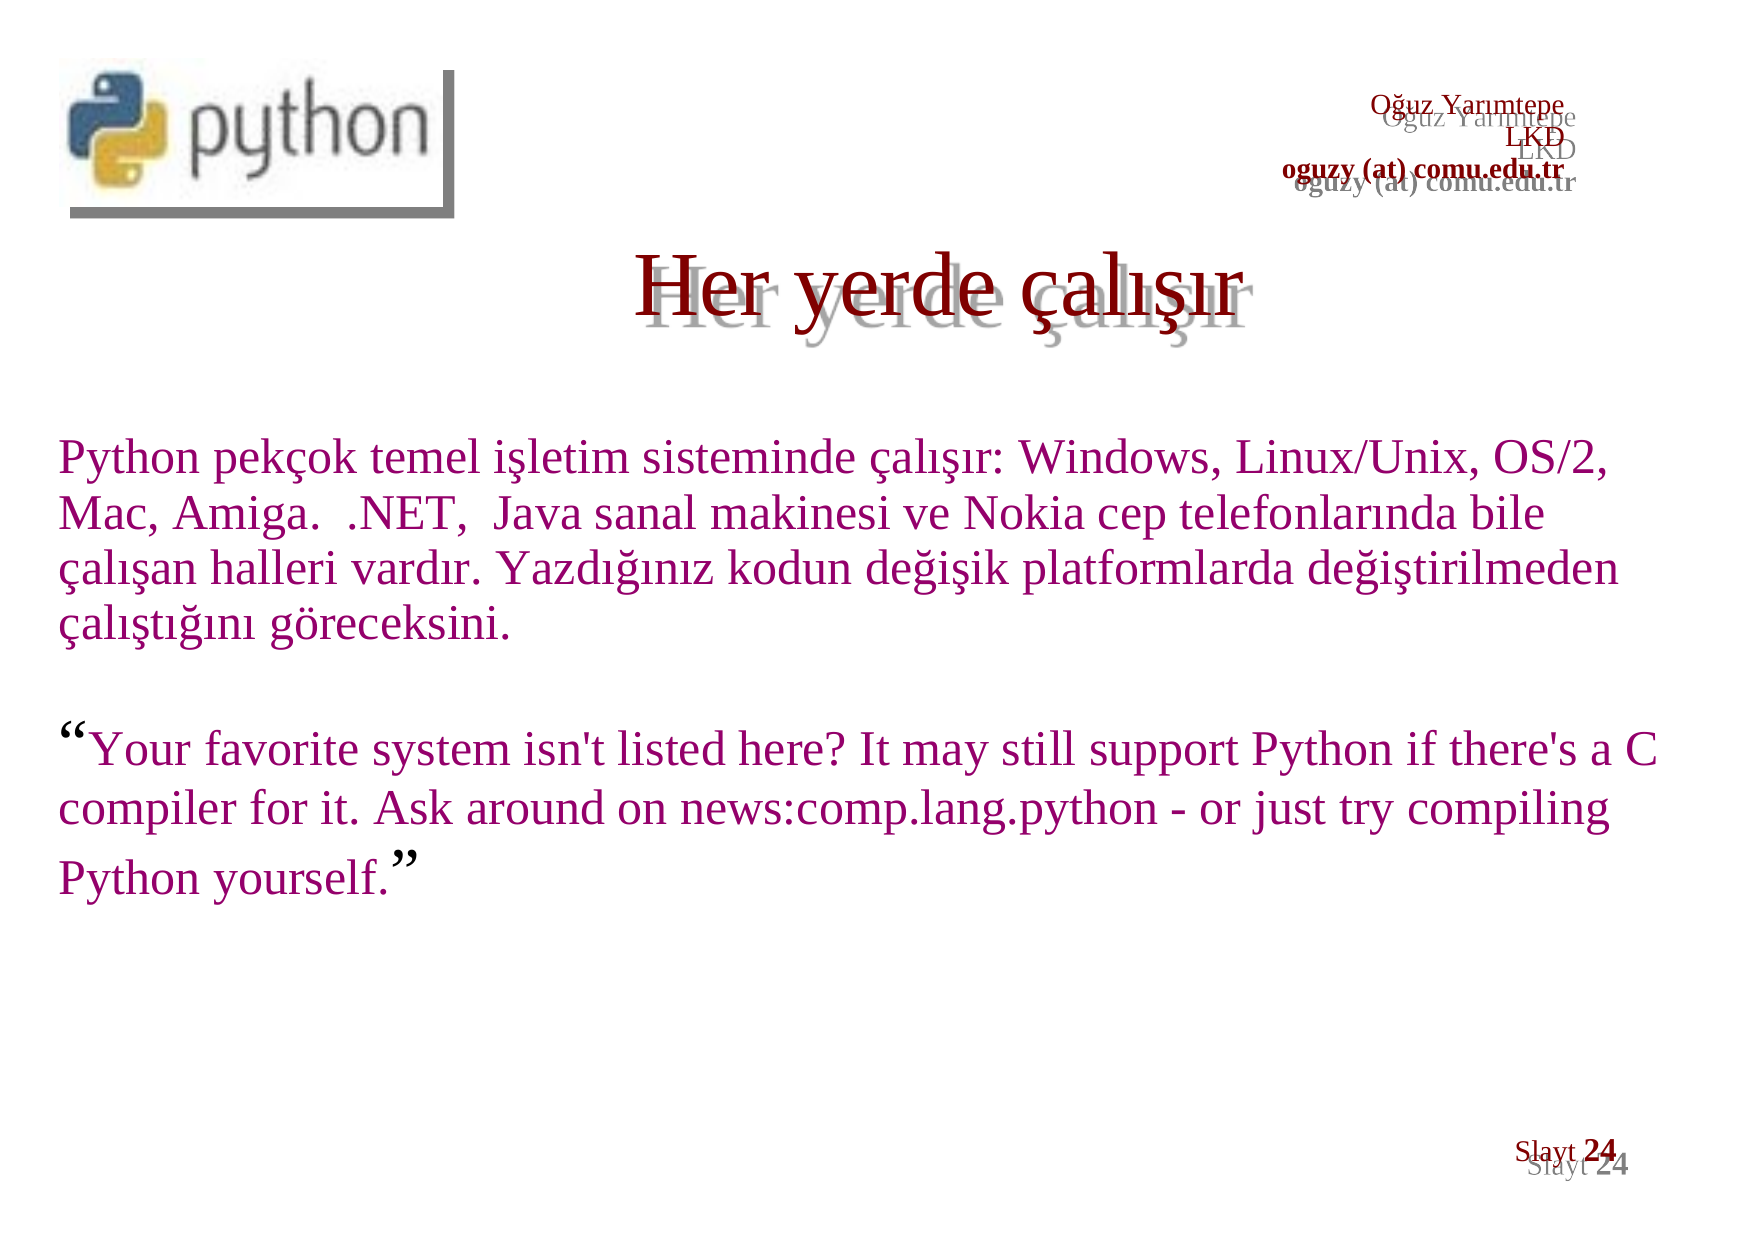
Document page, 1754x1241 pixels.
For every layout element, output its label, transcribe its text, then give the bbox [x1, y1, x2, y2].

subtitle Python pekçok temel işletim sisteminde çalışır: Windows, Linux/Unix, OS/2, Mac, Amiga. .NET, Java sanal makinesi ve Nokia cep telefonlarında bile çalışan halleri vardır. Yazdığınız kodun değişik platformlarda değiştirilmeden çalıştığını göreceksini. “Your favorite system isn't listed here? It may still support Python if there's a C compiler for it. Ask around on news:comp.lang.python - or just try compiling Python yourself.” [59, 360, 1695, 1034]
title Her yerde çalışır [194, 214, 1684, 355]
picture [59, 58, 443, 207]
